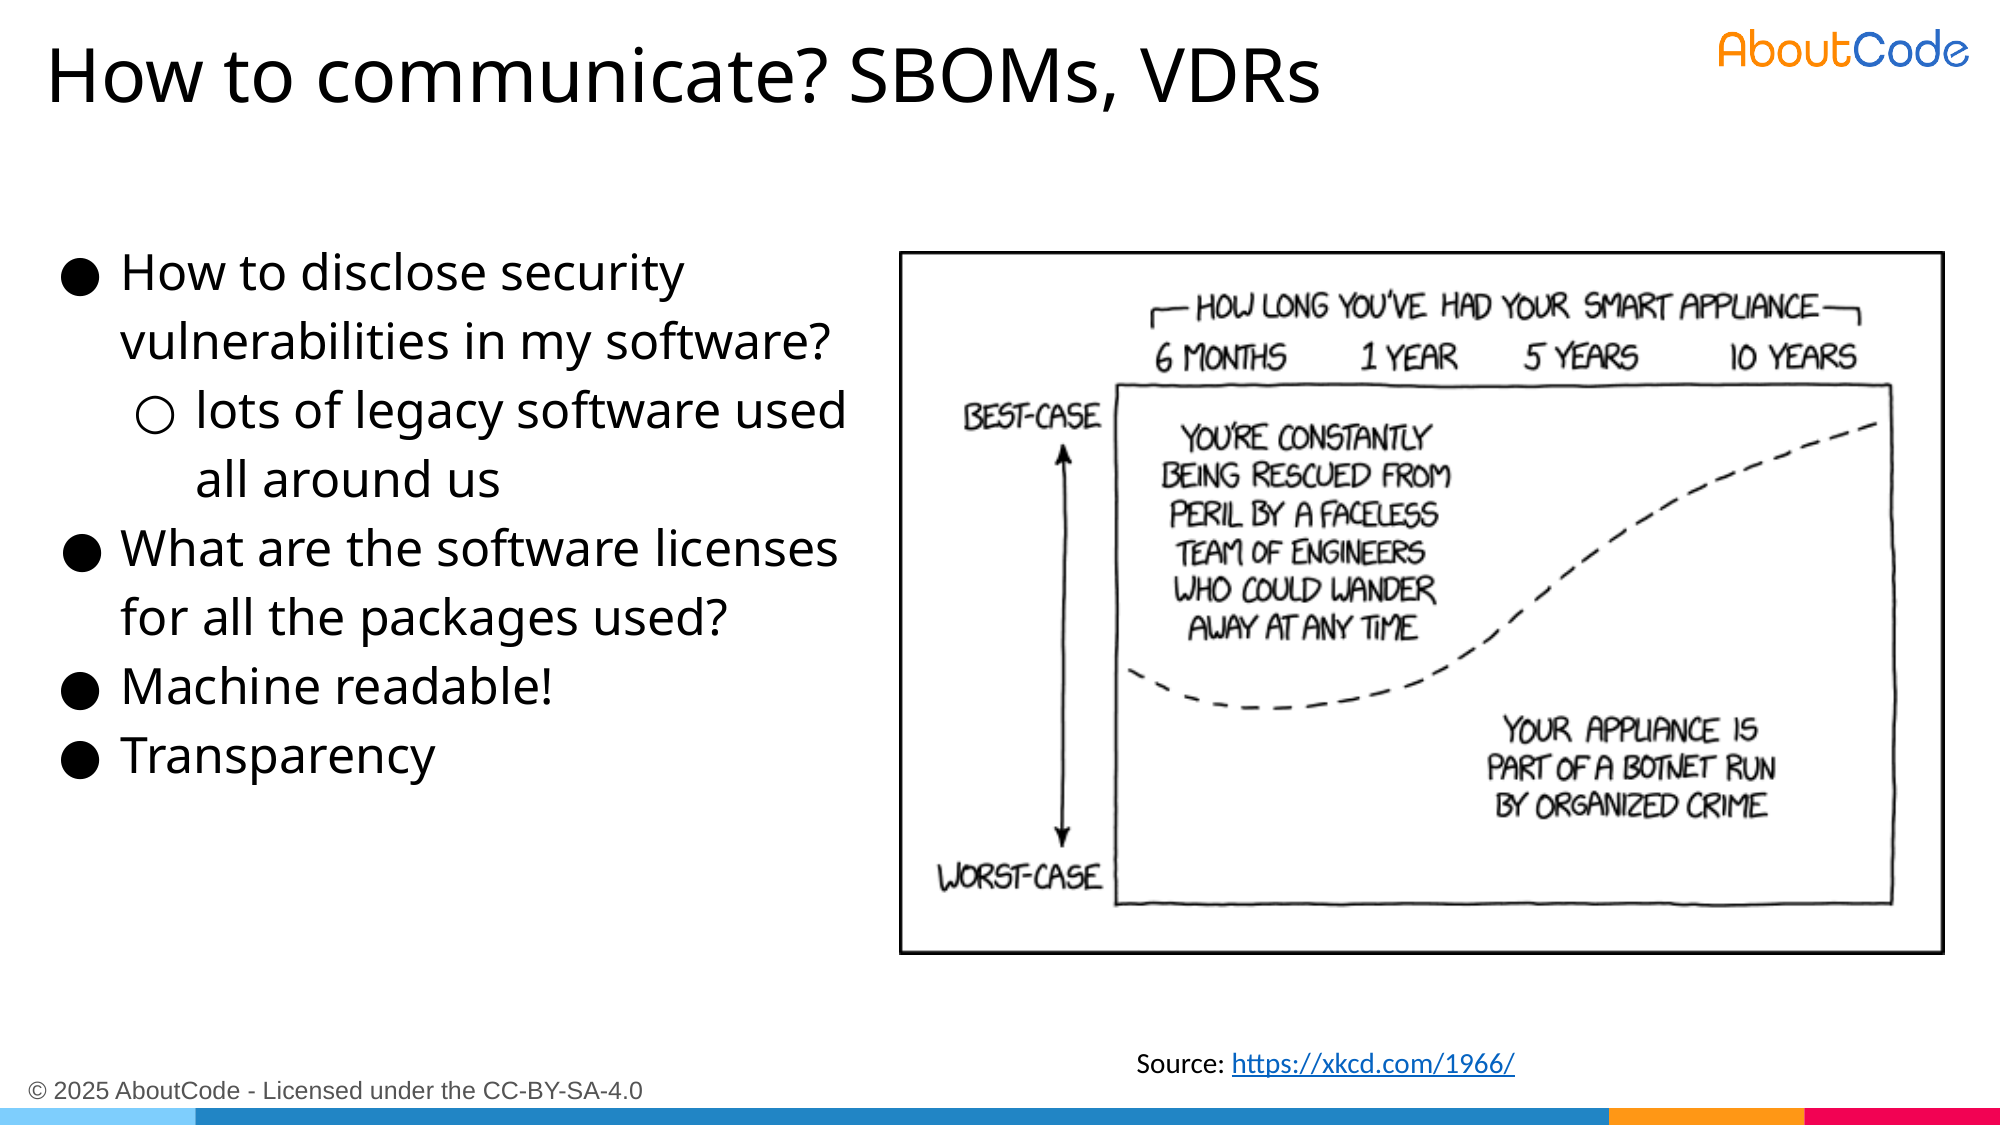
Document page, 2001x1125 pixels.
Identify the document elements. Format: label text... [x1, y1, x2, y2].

list How to disclose security vulnerabilities in my software? lots of legacy software used all around us What are the software licenses for all the packages used? Machine readable! Transparency [30, 216, 876, 1027]
title How to communicate? SBOMs, VDRs [30, 20, 1807, 133]
picture [899, 251, 1945, 955]
text_box Source: https://xkcd.com/1966/ [1121, 1029, 1539, 1063]
picture [1807, 29, 1969, 67]
